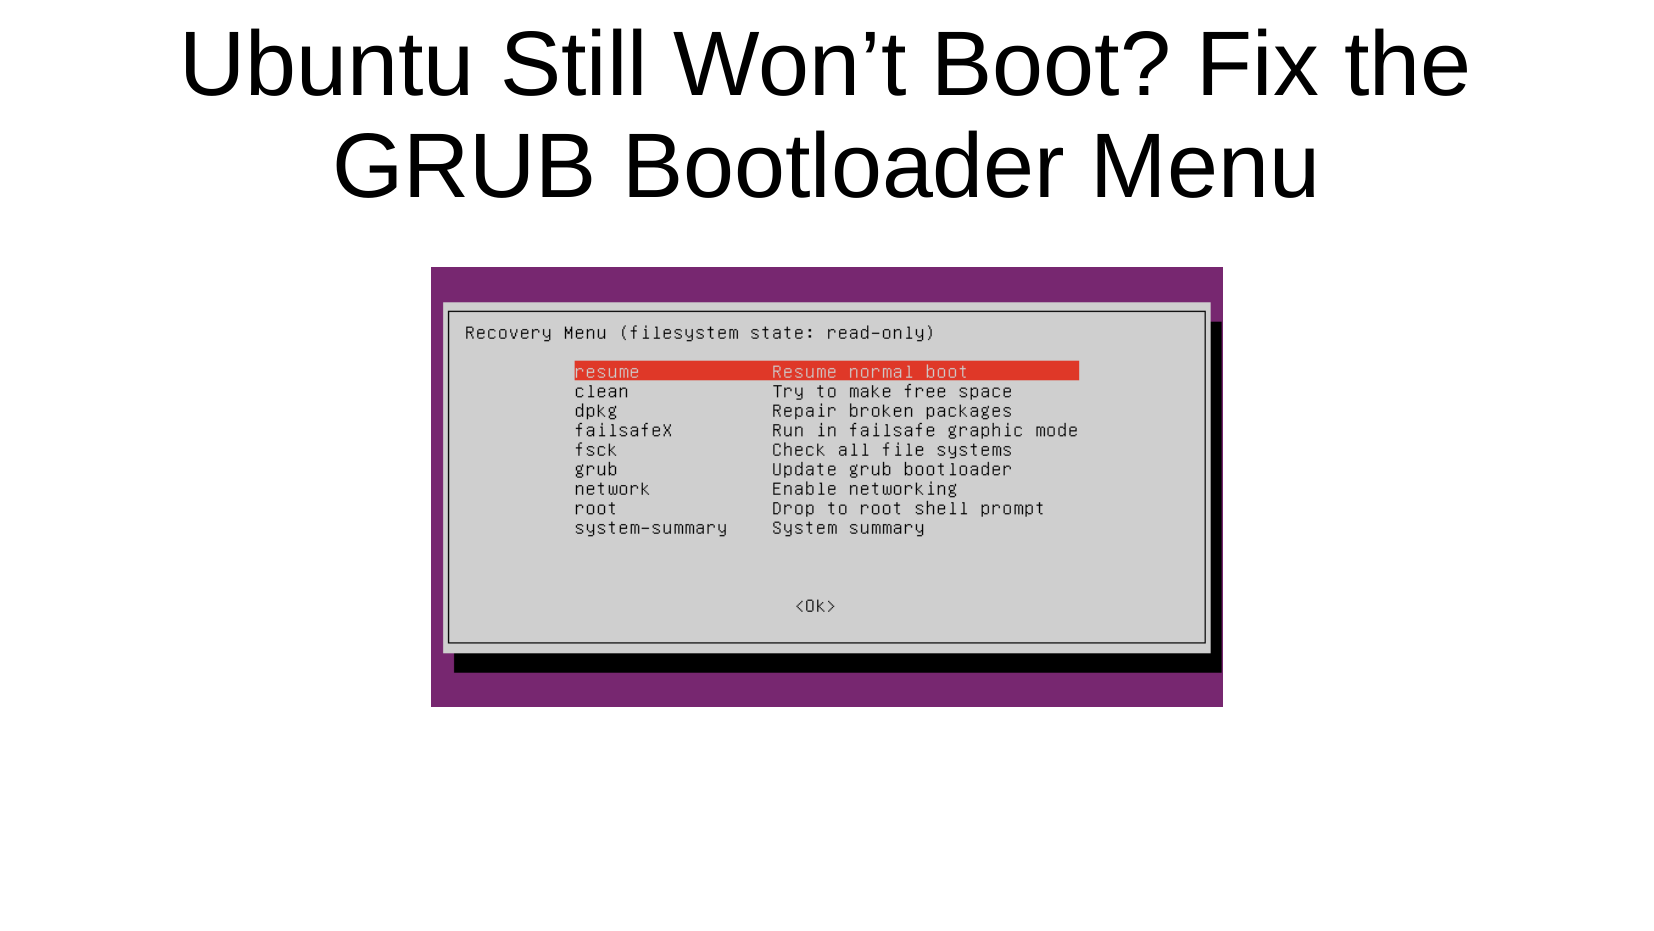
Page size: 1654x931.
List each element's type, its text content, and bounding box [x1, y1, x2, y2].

title Ubuntu Still Won’t Boot? Fix the GRUB Bootloader Menu [82, 12, 1571, 218]
picture [431, 267, 1223, 707]
